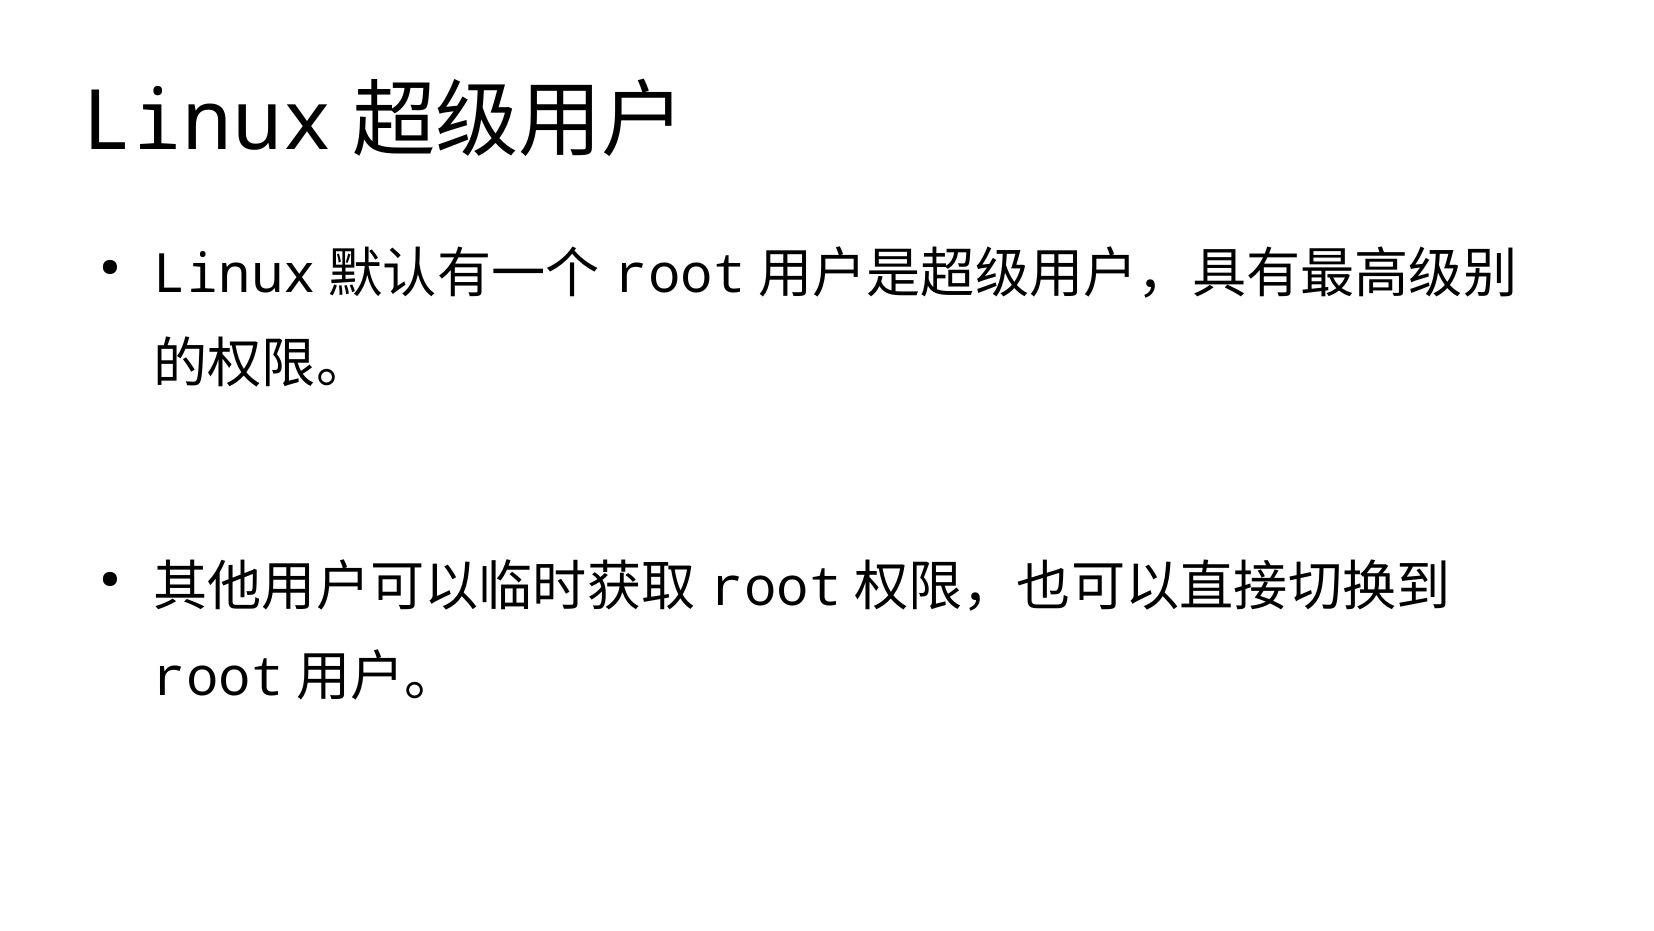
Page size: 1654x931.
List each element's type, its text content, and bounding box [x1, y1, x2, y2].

title Linux超级用户 [82, 37, 1571, 189]
list Linux默认有一个root用户是超级用户，具有最高级别的权限。 其他用户可以临时获取root权限，也可以直接切换到root用户。 [82, 217, 1571, 839]
